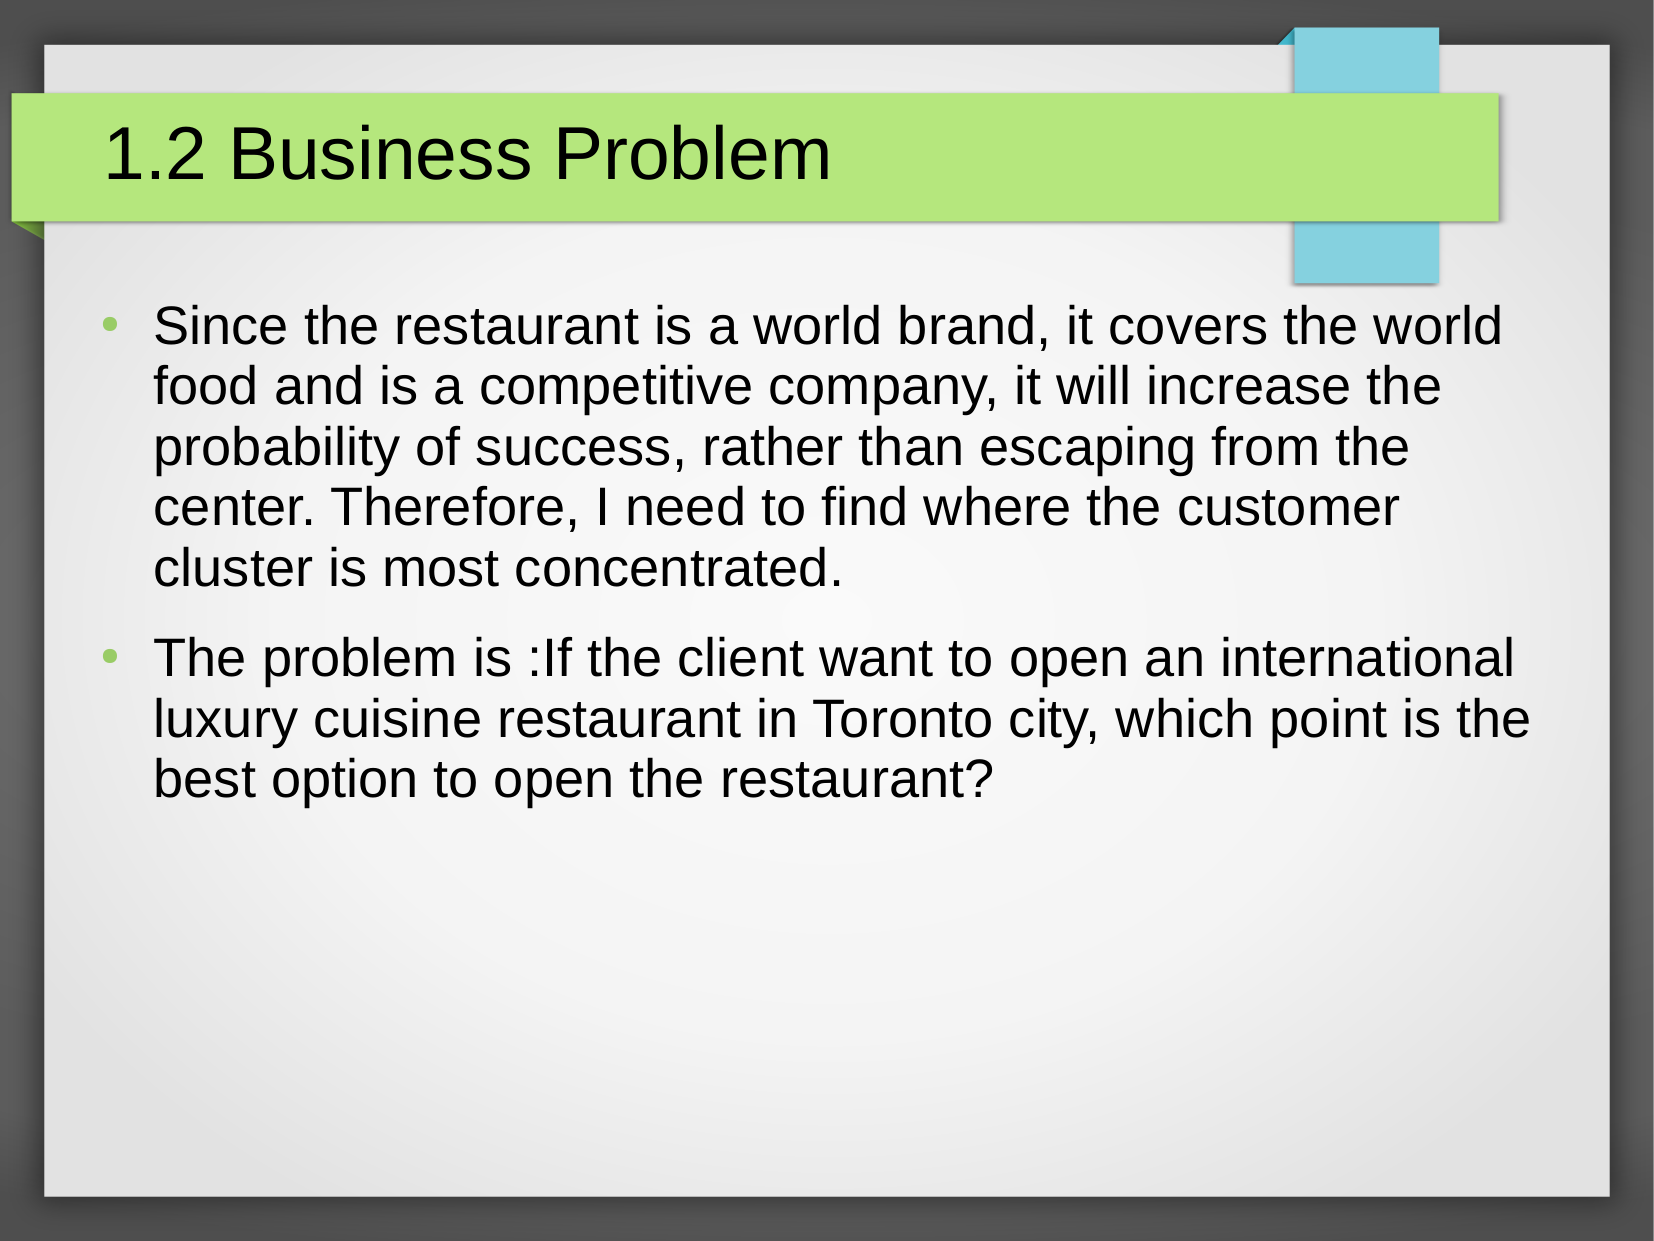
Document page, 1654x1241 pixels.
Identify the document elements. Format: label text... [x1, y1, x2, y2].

title 1.2 Business Problem [82, 94, 1264, 213]
list Since the restaurant is a world brand, it covers the world food and is a competitive company, it will increase the probability of success, rather than escaping from the center. Therefore, I need to find where the customer cluster is most concentrated. The problem is :If the client want to open an international luxury cuisine restaurant in Toronto city, which point is the best option to open the restaurant? [82, 295, 1571, 1015]
picture [0, 0, 1654, 1241]
